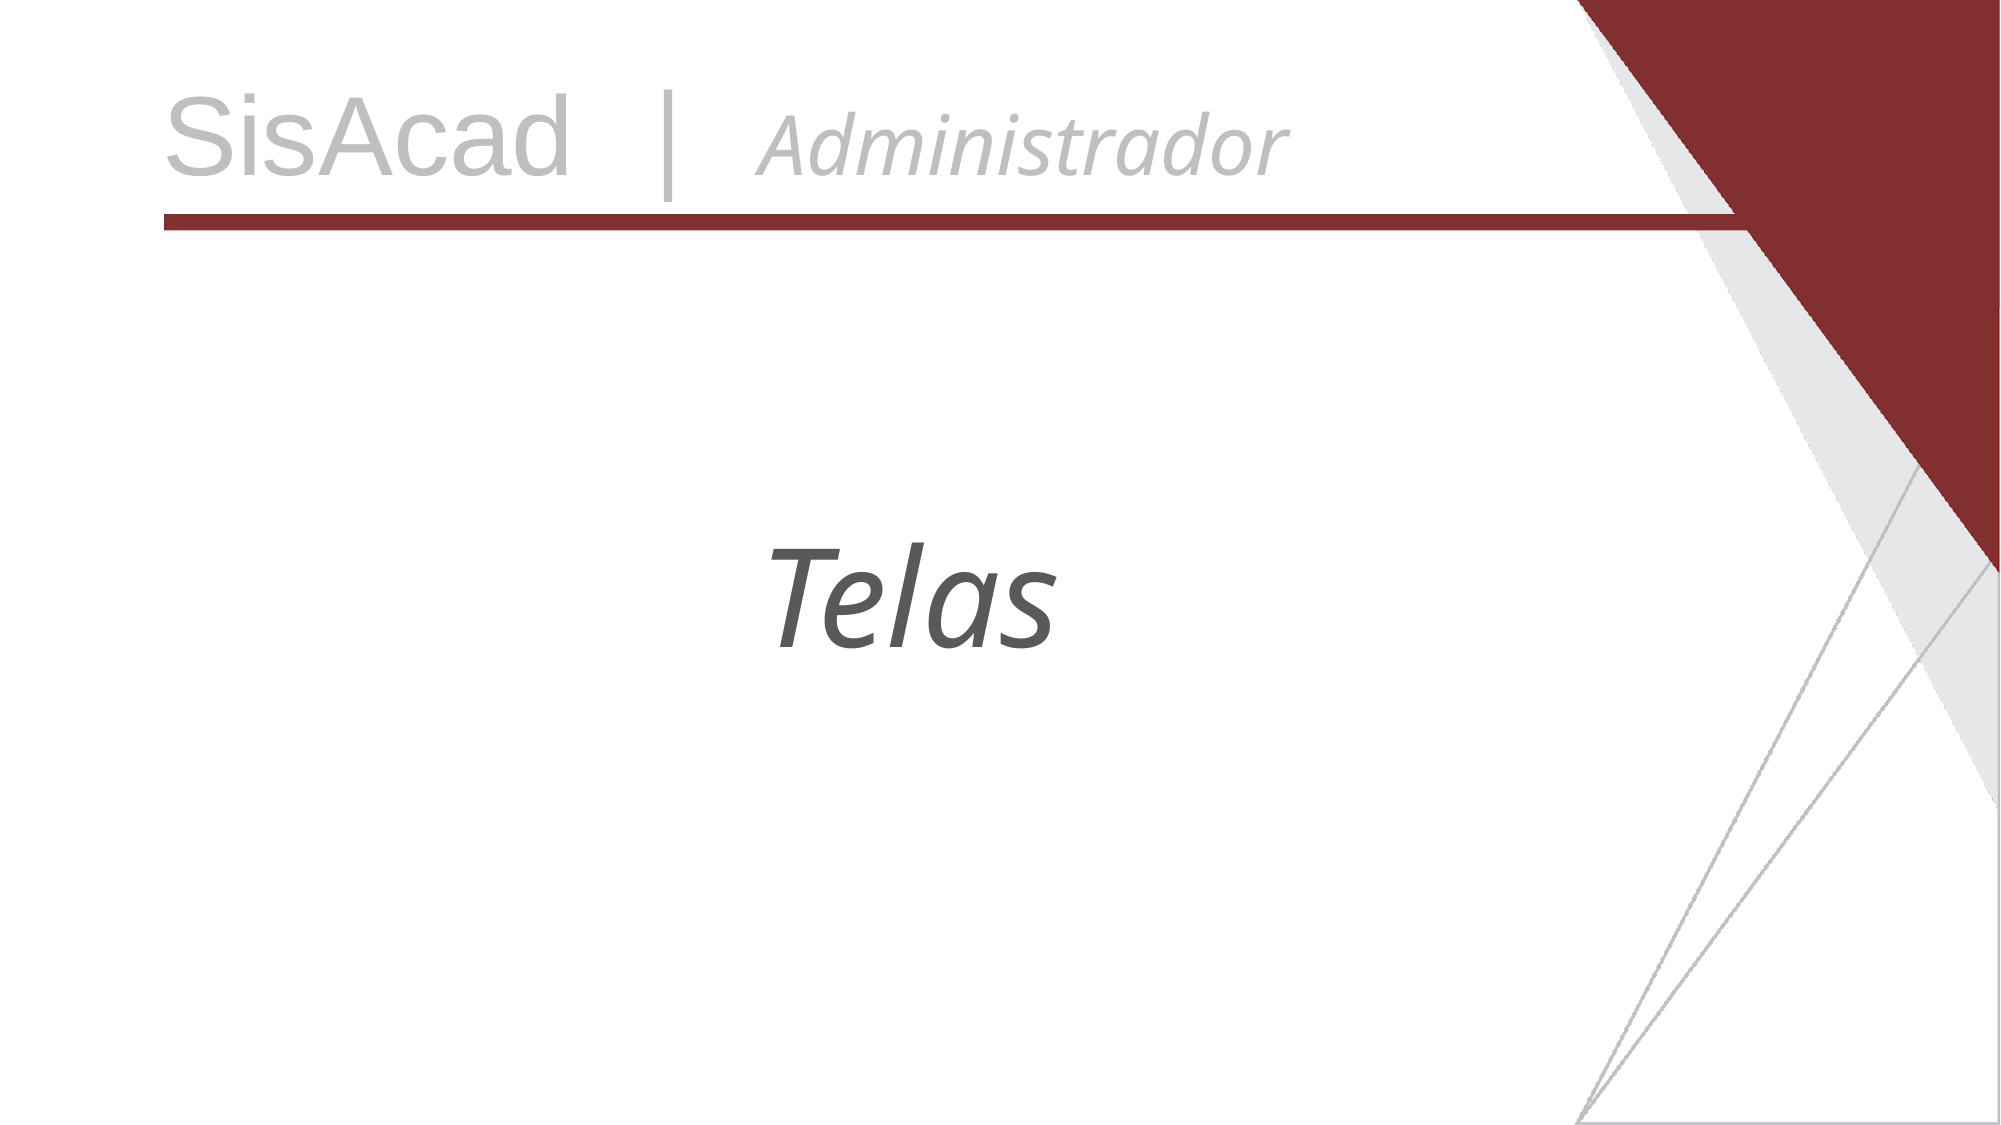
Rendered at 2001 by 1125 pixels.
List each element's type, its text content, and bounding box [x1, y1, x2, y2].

text_box Telas [164, 302, 1730, 1125]
picture [0, 0, 2001, 1125]
text_box SisAcad | Administrador [147, 55, 1681, 208]
text_box [164, 214, 1927, 231]
